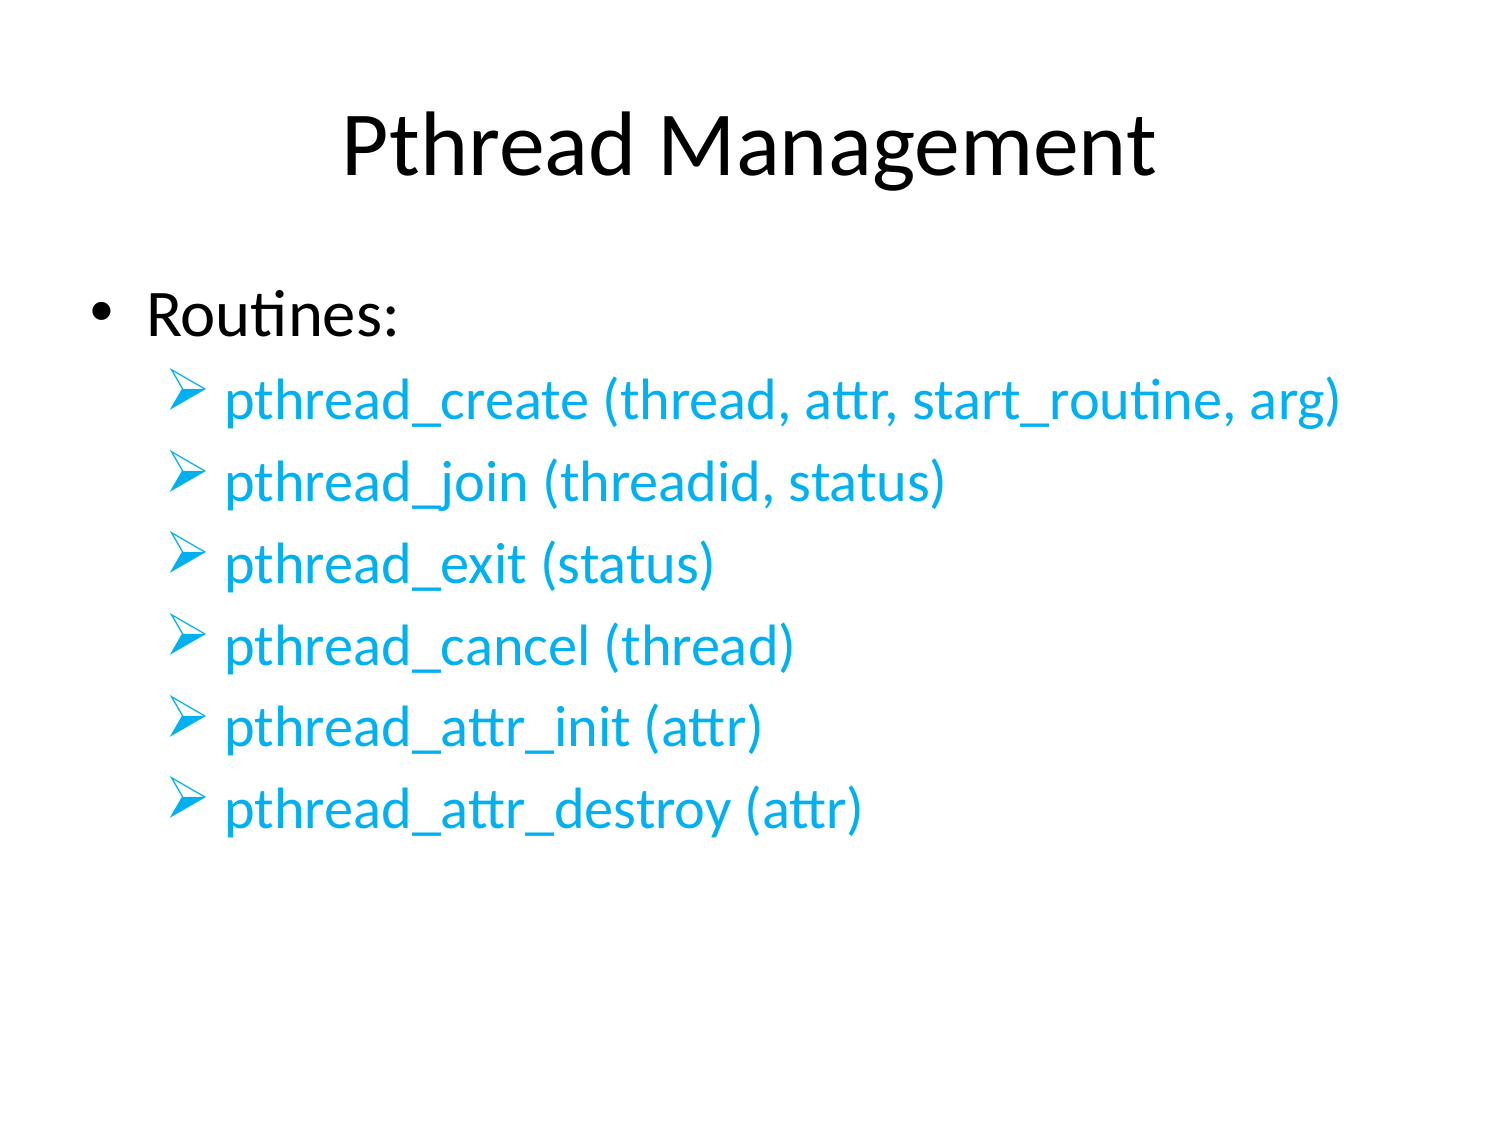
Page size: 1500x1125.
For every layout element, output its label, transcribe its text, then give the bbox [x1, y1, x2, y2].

text_box Routines: pthread_create (thread, attr, start_routine, arg) pthread_join (threadid, status) pthread_exit (status) pthread_cancel (thread) pthread_attr_init (attr) pthread_attr_destroy (attr) [75, 262, 1425, 1005]
text_box Pthread Management [75, 45, 1425, 233]
